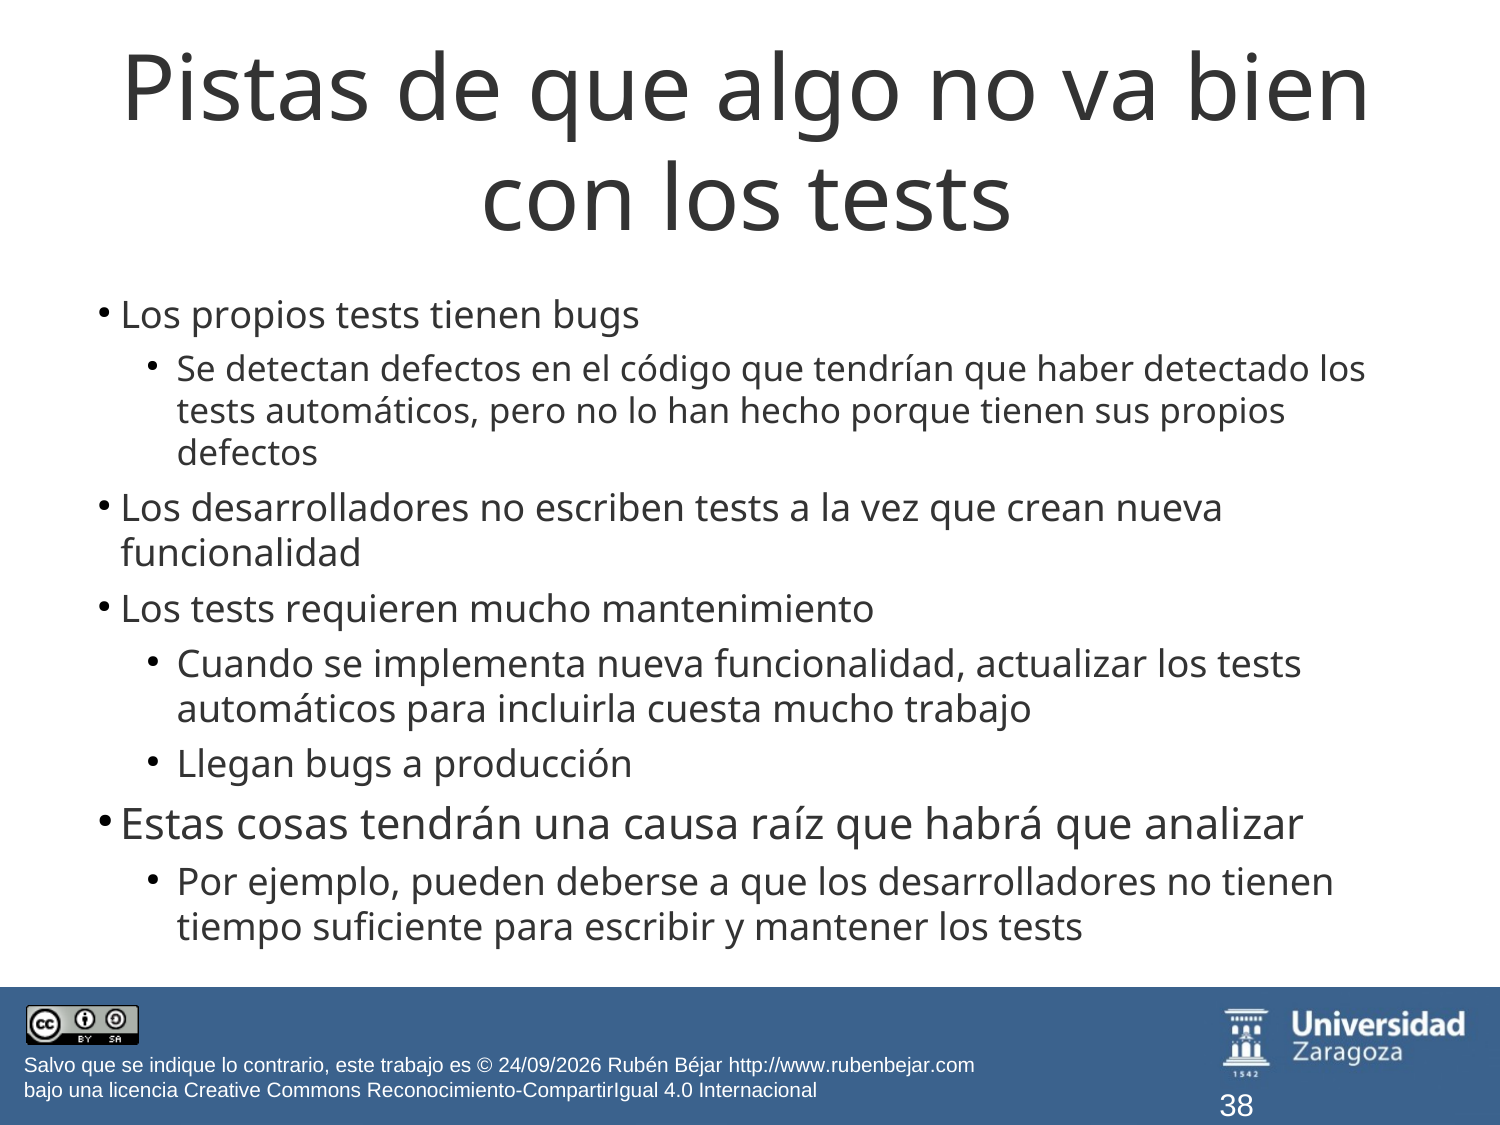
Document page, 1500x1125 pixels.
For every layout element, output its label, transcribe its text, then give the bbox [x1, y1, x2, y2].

picture [0, 987, 1500, 1125]
title Pistas de que algo no va bien con los tests [74, 20, 1420, 257]
list Los propios tests tienen bugs Se detectan defectos en el código que tendrían que haber detectado los tests automáticos, pero no lo han hecho porque tienen sus propios defectos Los desarrolladores no escriben tests a la vez que crean nueva funcionalidad Los tests requieren mucho mantenimiento Cuando se implementa nueva funcionalidad, actualizar los tests automáticos para incluirla cuesta mucho trabajo Llegan bugs a producción Estas cosas tendrán una causa raíz que habrá que analizar Por ejemplo, pueden deberse a que los desarrolladores no tienen tiempo suficiente para escribir y mantener los tests [82, 283, 1418, 957]
